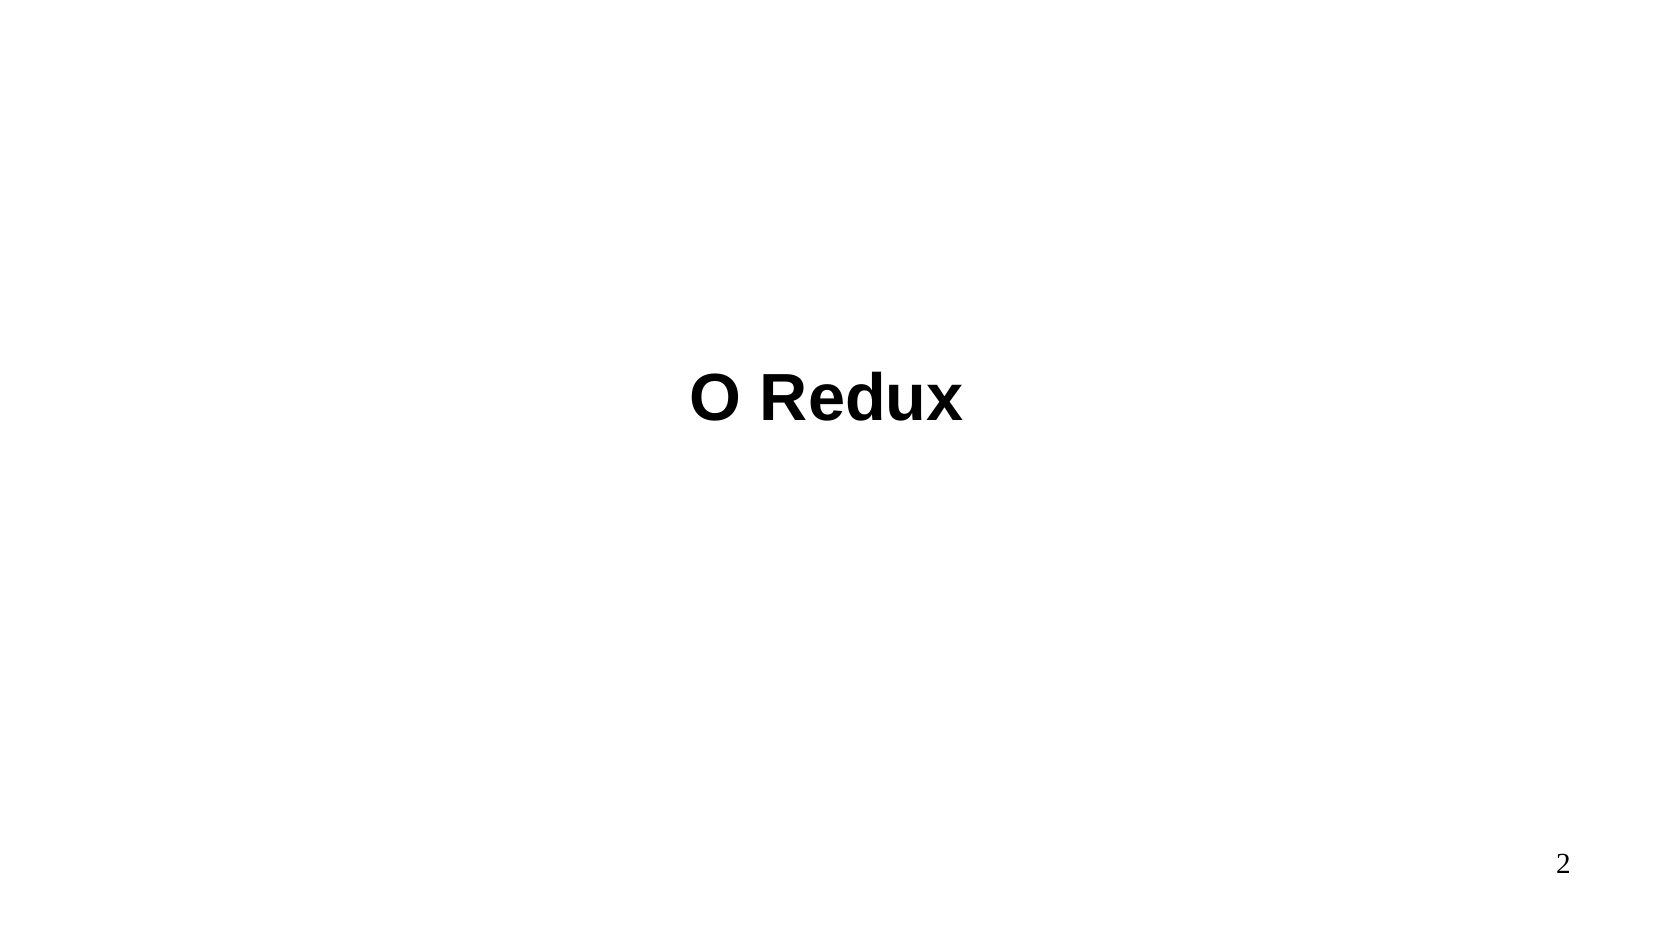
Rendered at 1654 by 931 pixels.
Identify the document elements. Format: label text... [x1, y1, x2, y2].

subtitle O Redux [82, 37, 1571, 757]
